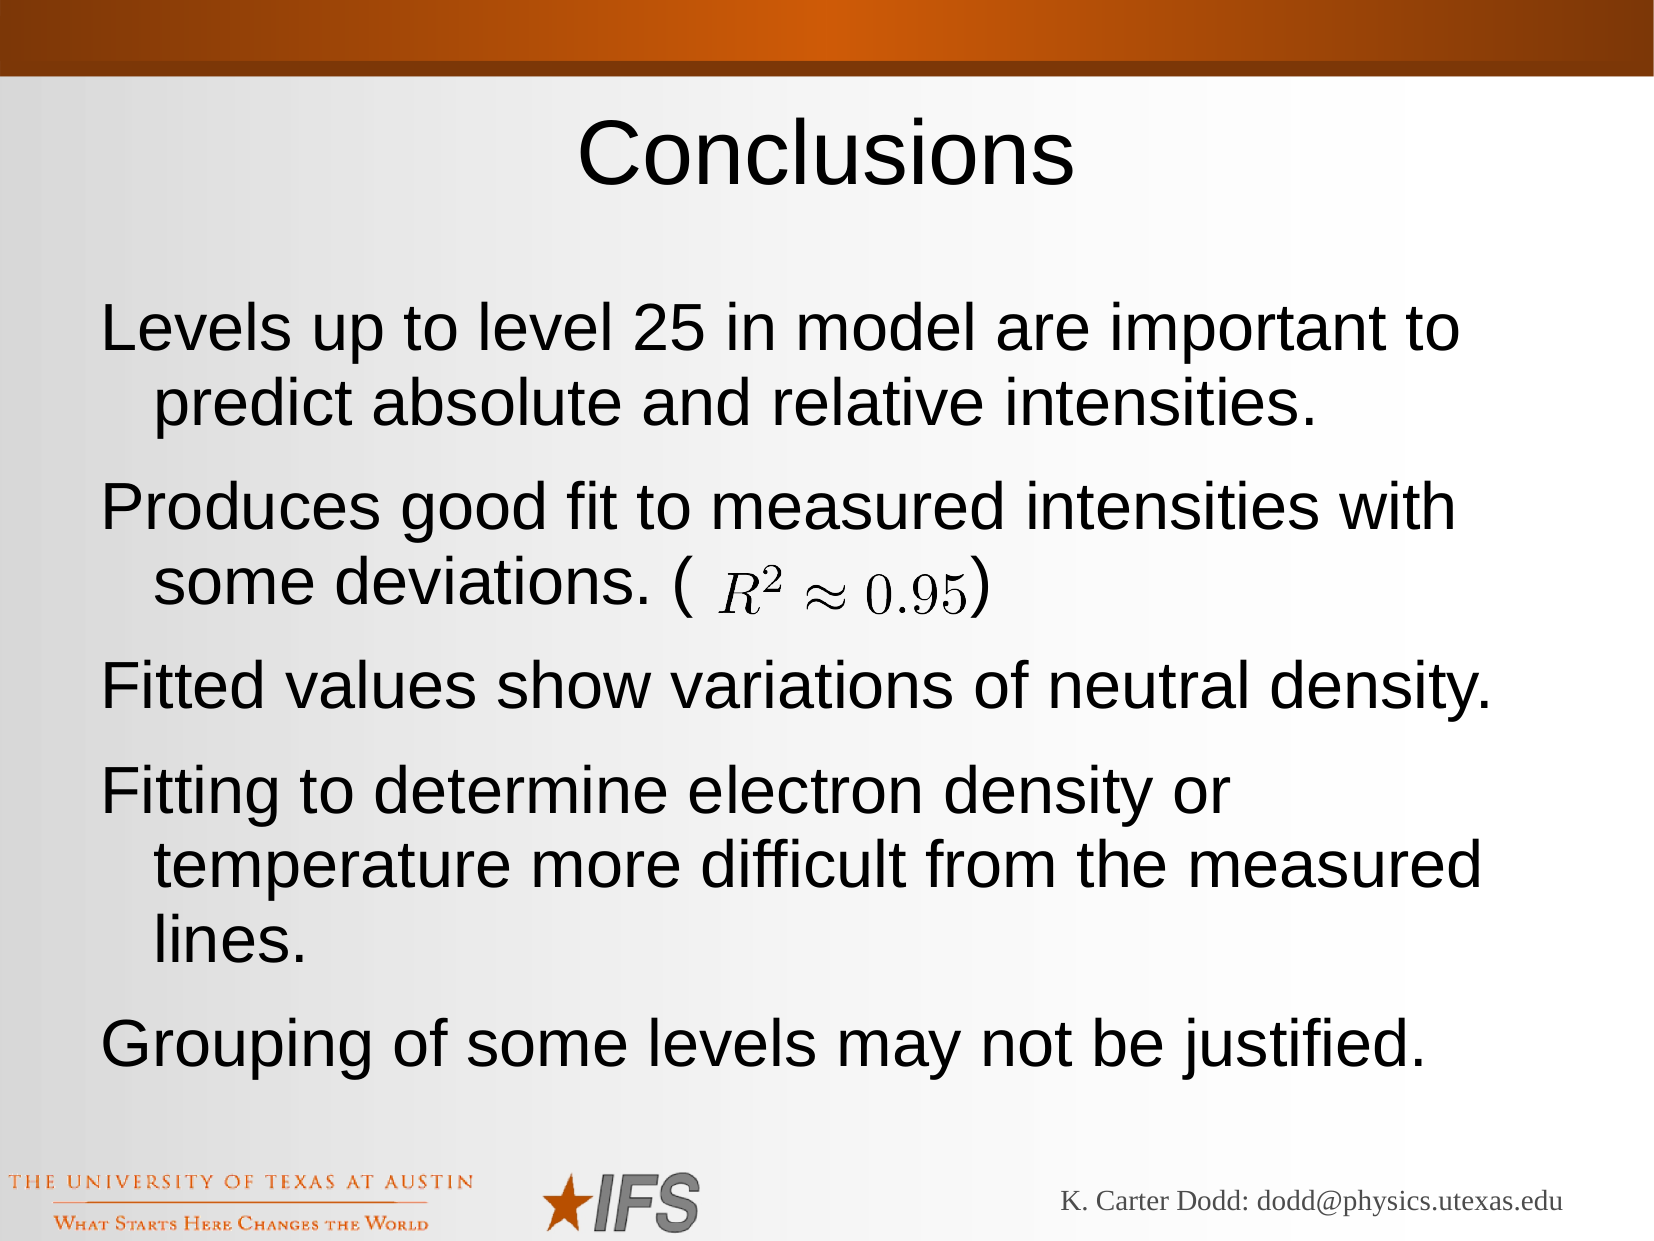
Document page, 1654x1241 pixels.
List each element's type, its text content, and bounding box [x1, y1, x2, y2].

title Conclusions [82, 49, 1571, 257]
picture [0, 0, 1654, 1241]
list Levels up to level 25 in model are important to predict absolute and relative intensities. Produces good fit to measured intensities with some deviations. ( ) Fitted values show variations of neutral density. Fitting to determine electron density or temperature more difficult from the measured lines. Grouping of some levels may not be justified. [82, 290, 1571, 1094]
